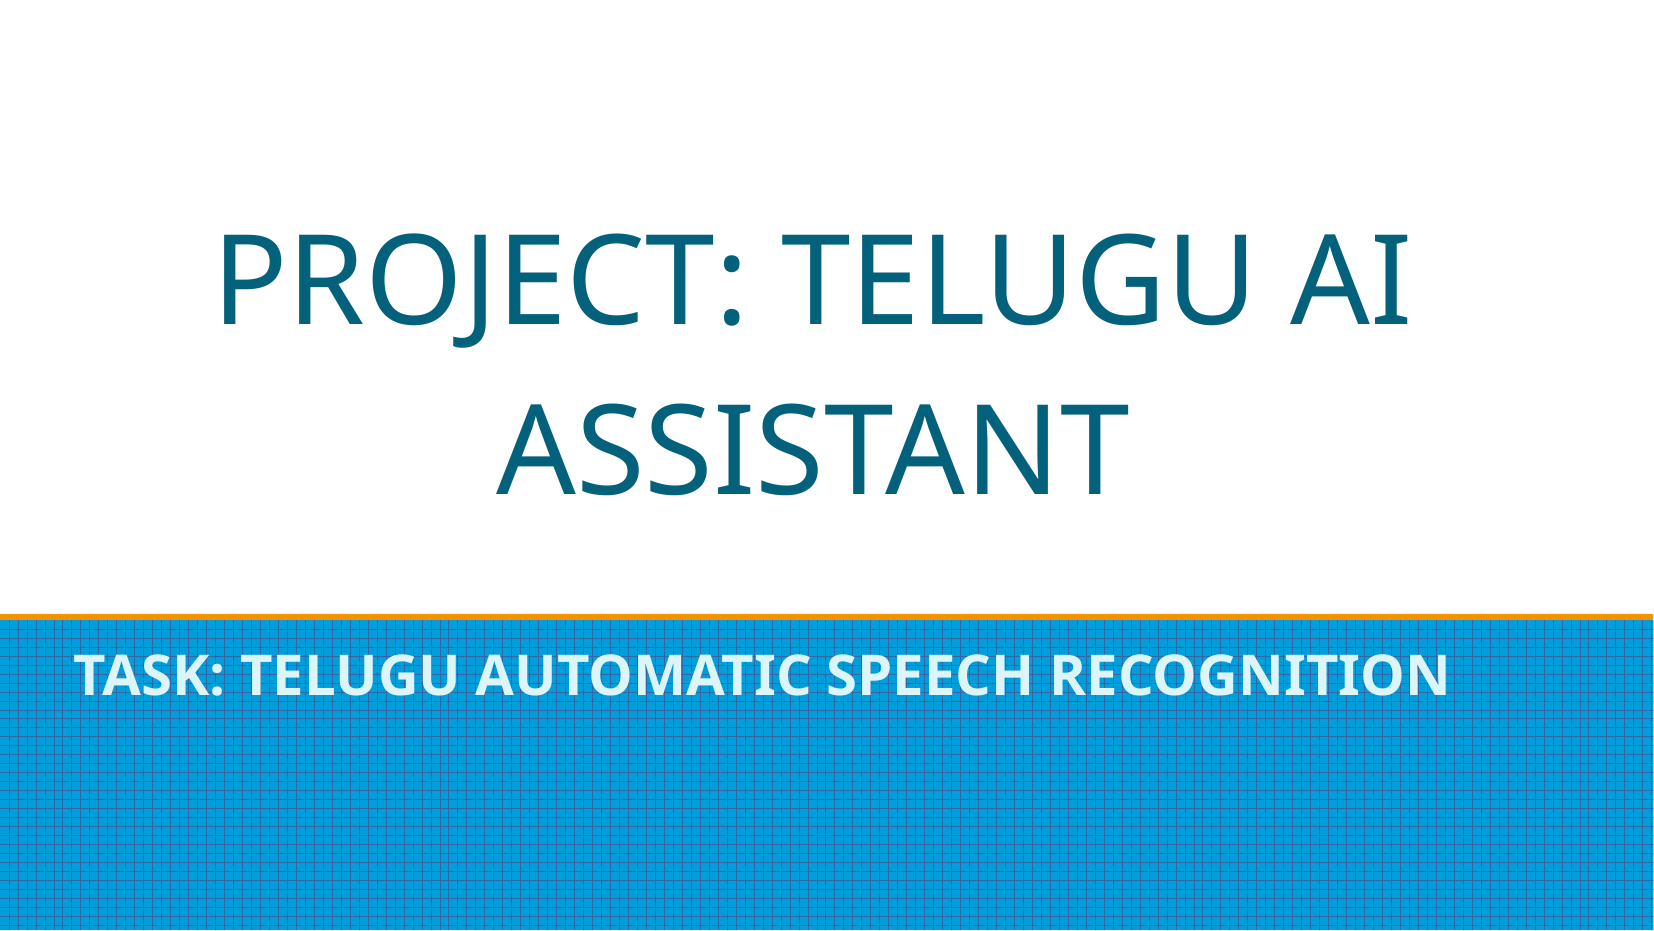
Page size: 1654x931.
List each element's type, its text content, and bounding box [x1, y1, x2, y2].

subtitle TASK: TELUGU AUTOMATIC SPEECH RECOGNITION [73, 634, 1551, 827]
title PROJECT: TELUGU AI ASSISTANT [75, 0, 1552, 532]
